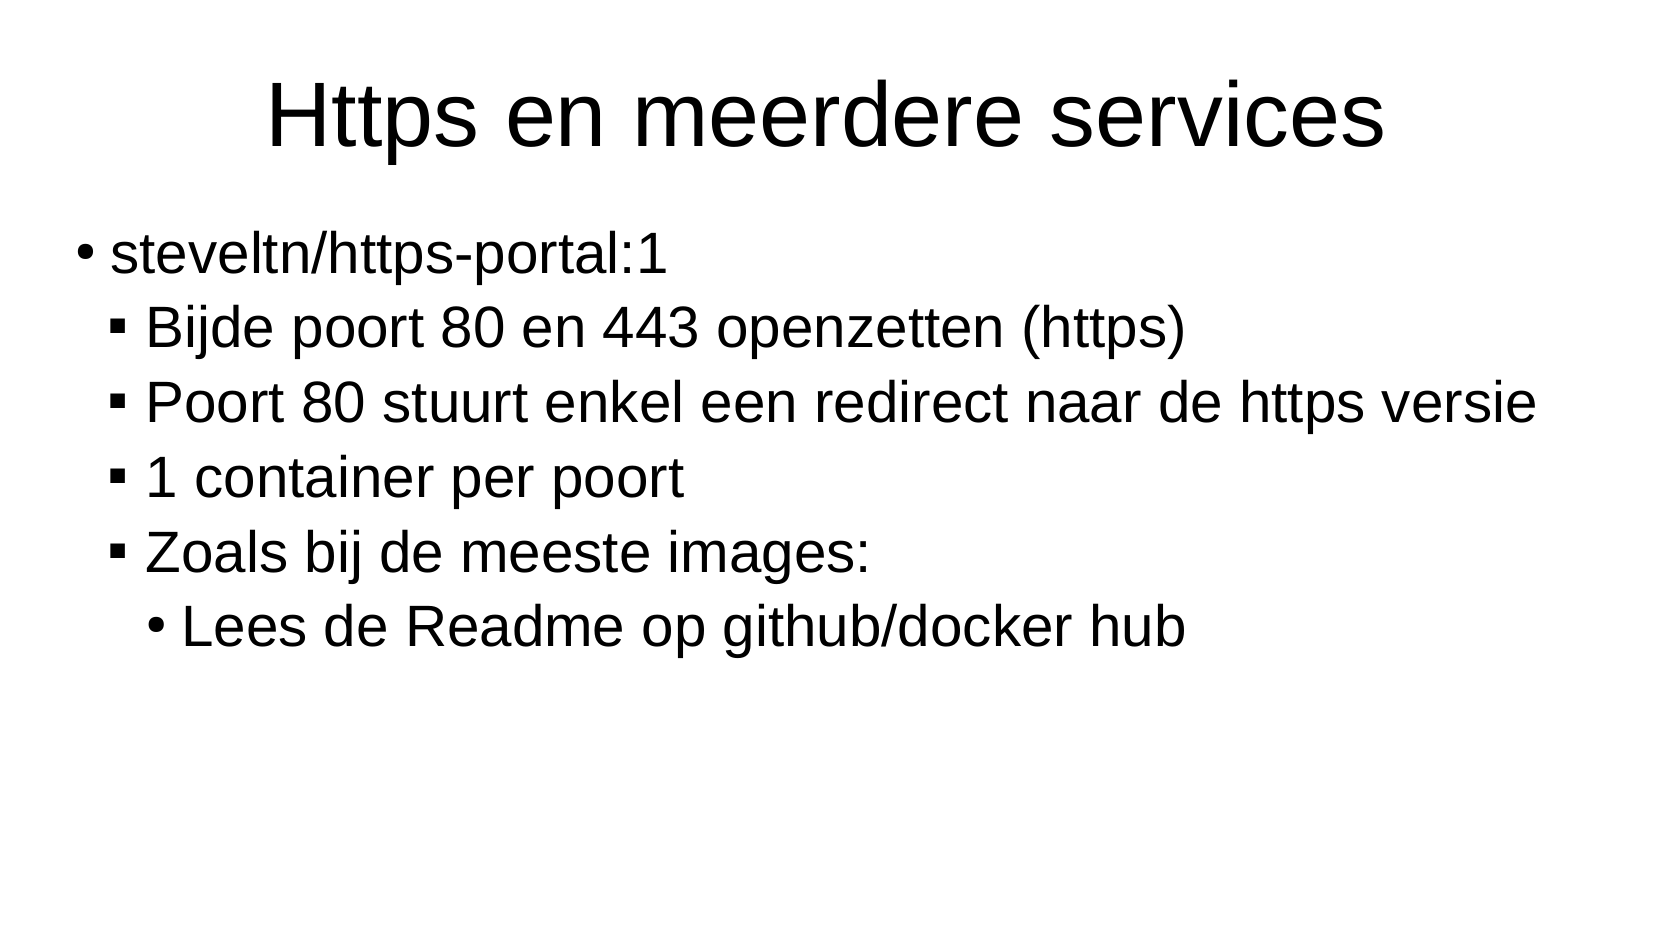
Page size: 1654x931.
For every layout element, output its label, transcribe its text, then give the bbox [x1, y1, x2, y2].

subtitle steveltn/https-portal:1 Bijde poort 80 en 443 openzetten (https) Poort 80 stuurt enkel een redirect naar de https versie 1 container per poort Zoals bij de meeste images: Lees de Readme op github/docker hub [75, 210, 1564, 751]
title Https en meerdere services [82, 37, 1571, 193]
